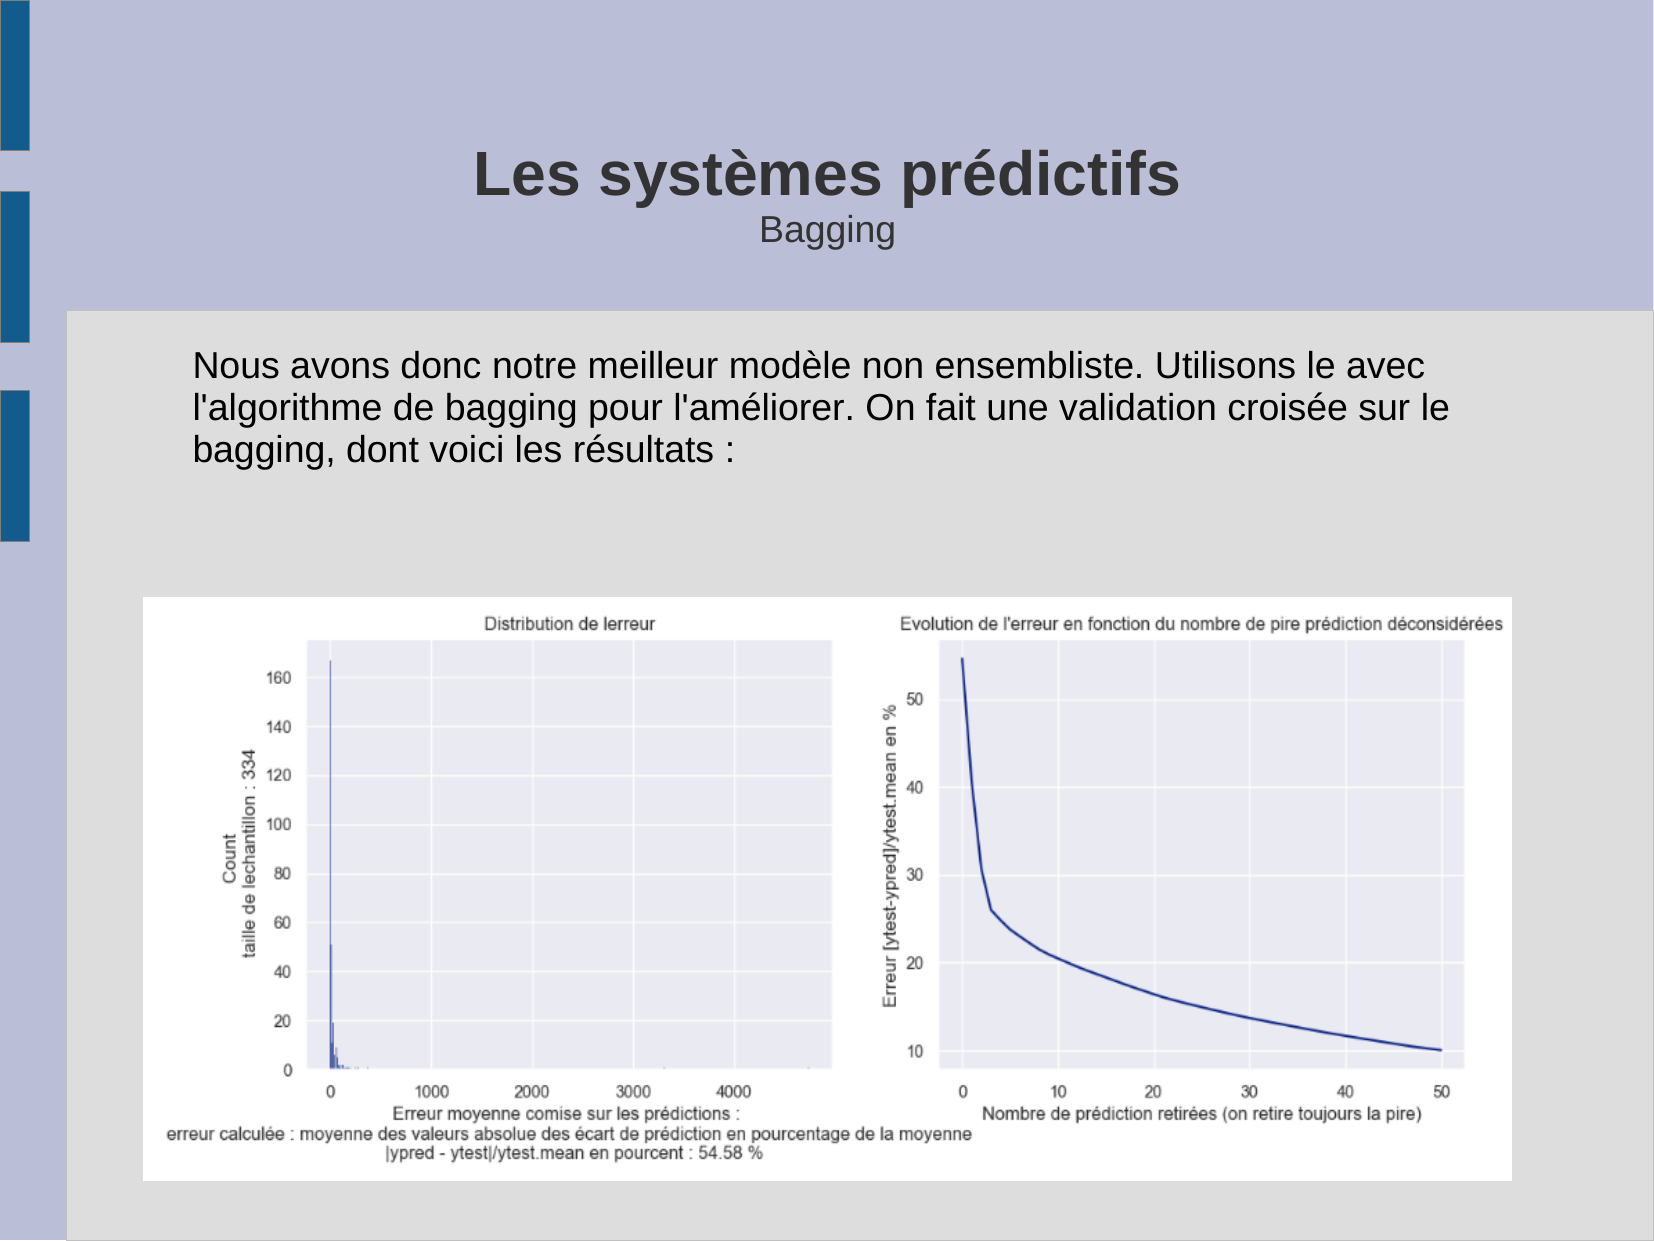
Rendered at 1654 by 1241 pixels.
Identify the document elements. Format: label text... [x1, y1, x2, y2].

title Les systèmes prédictifs Bagging [121, 91, 1534, 299]
list Nous avons donc notre meilleur modèle non ensembliste. Utilisons le avec l'algorithme de bagging pour l'améliorer. On fait une validation croisée sur le bagging, dont voici les résultats : [121, 344, 1536, 718]
picture [143, 597, 1512, 1182]
